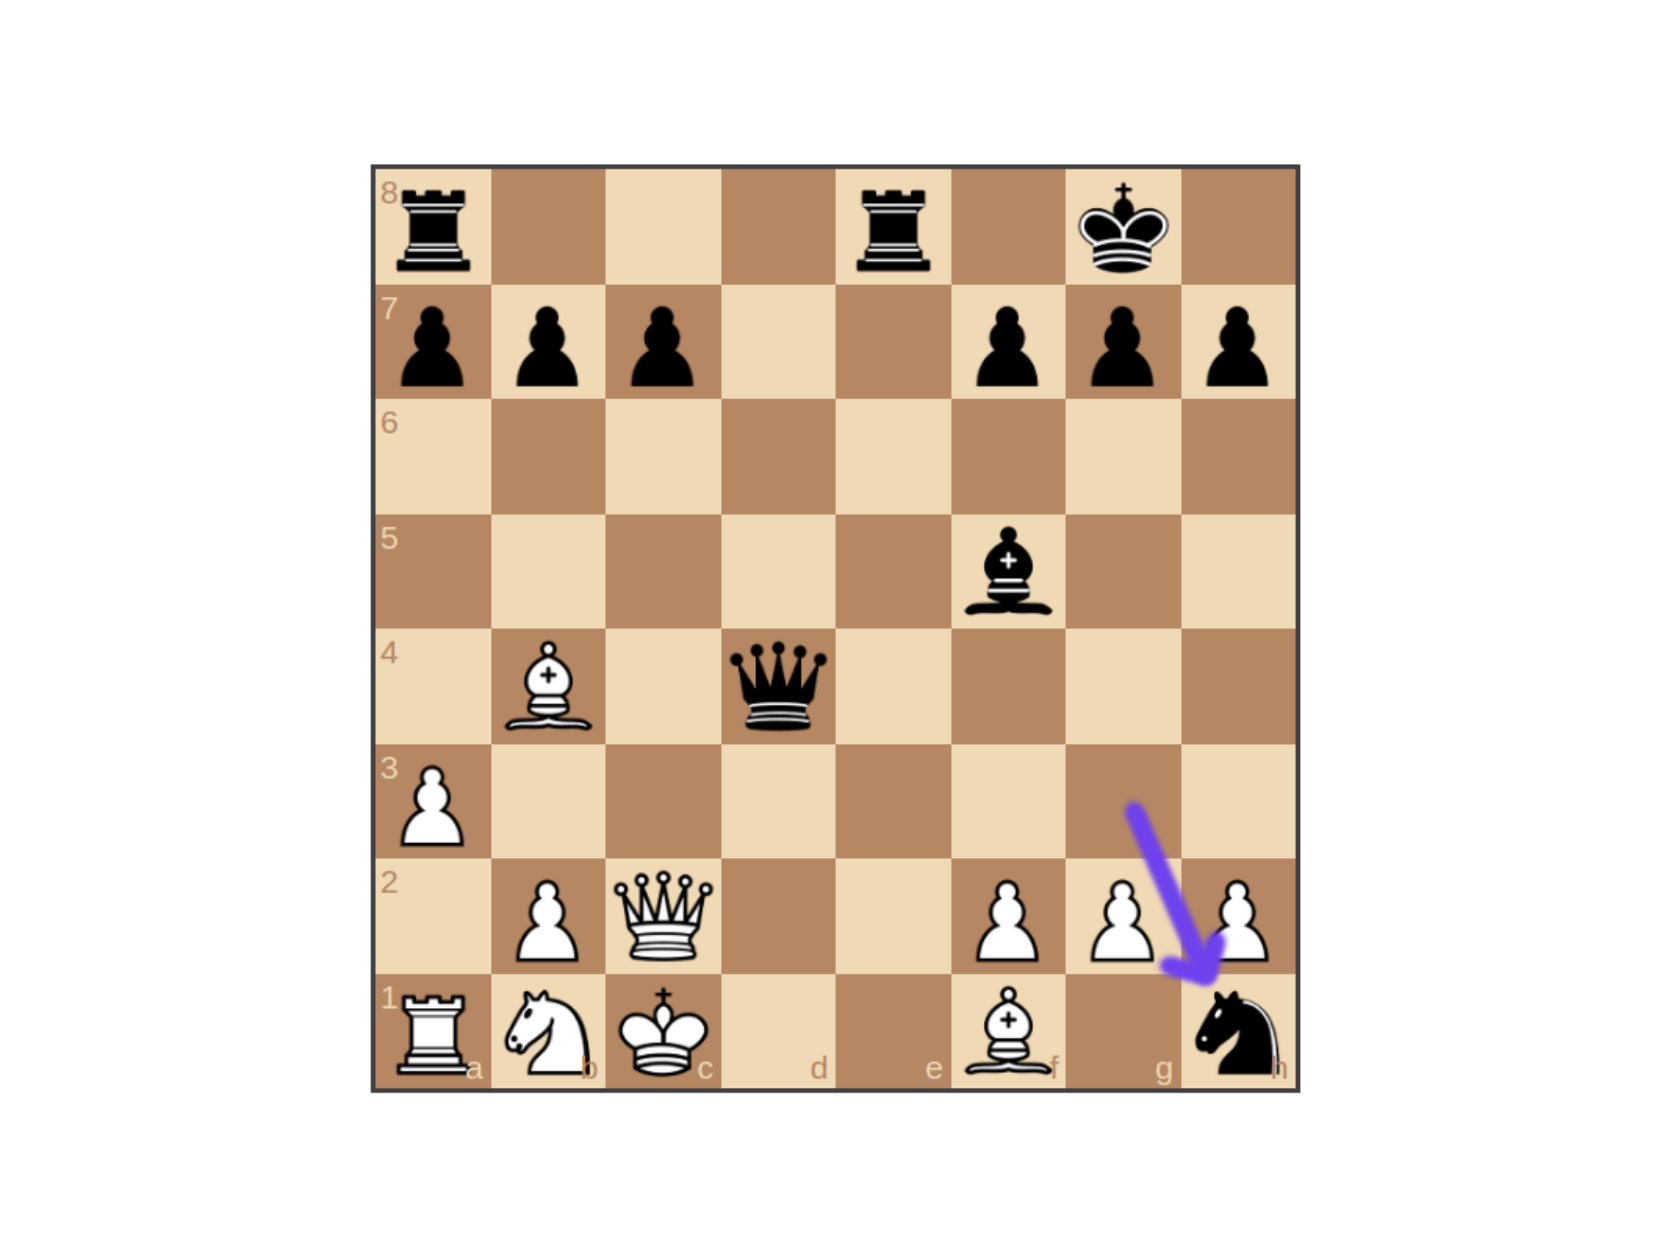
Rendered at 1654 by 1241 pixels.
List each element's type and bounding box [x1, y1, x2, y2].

picture [357, 149, 1310, 1101]
